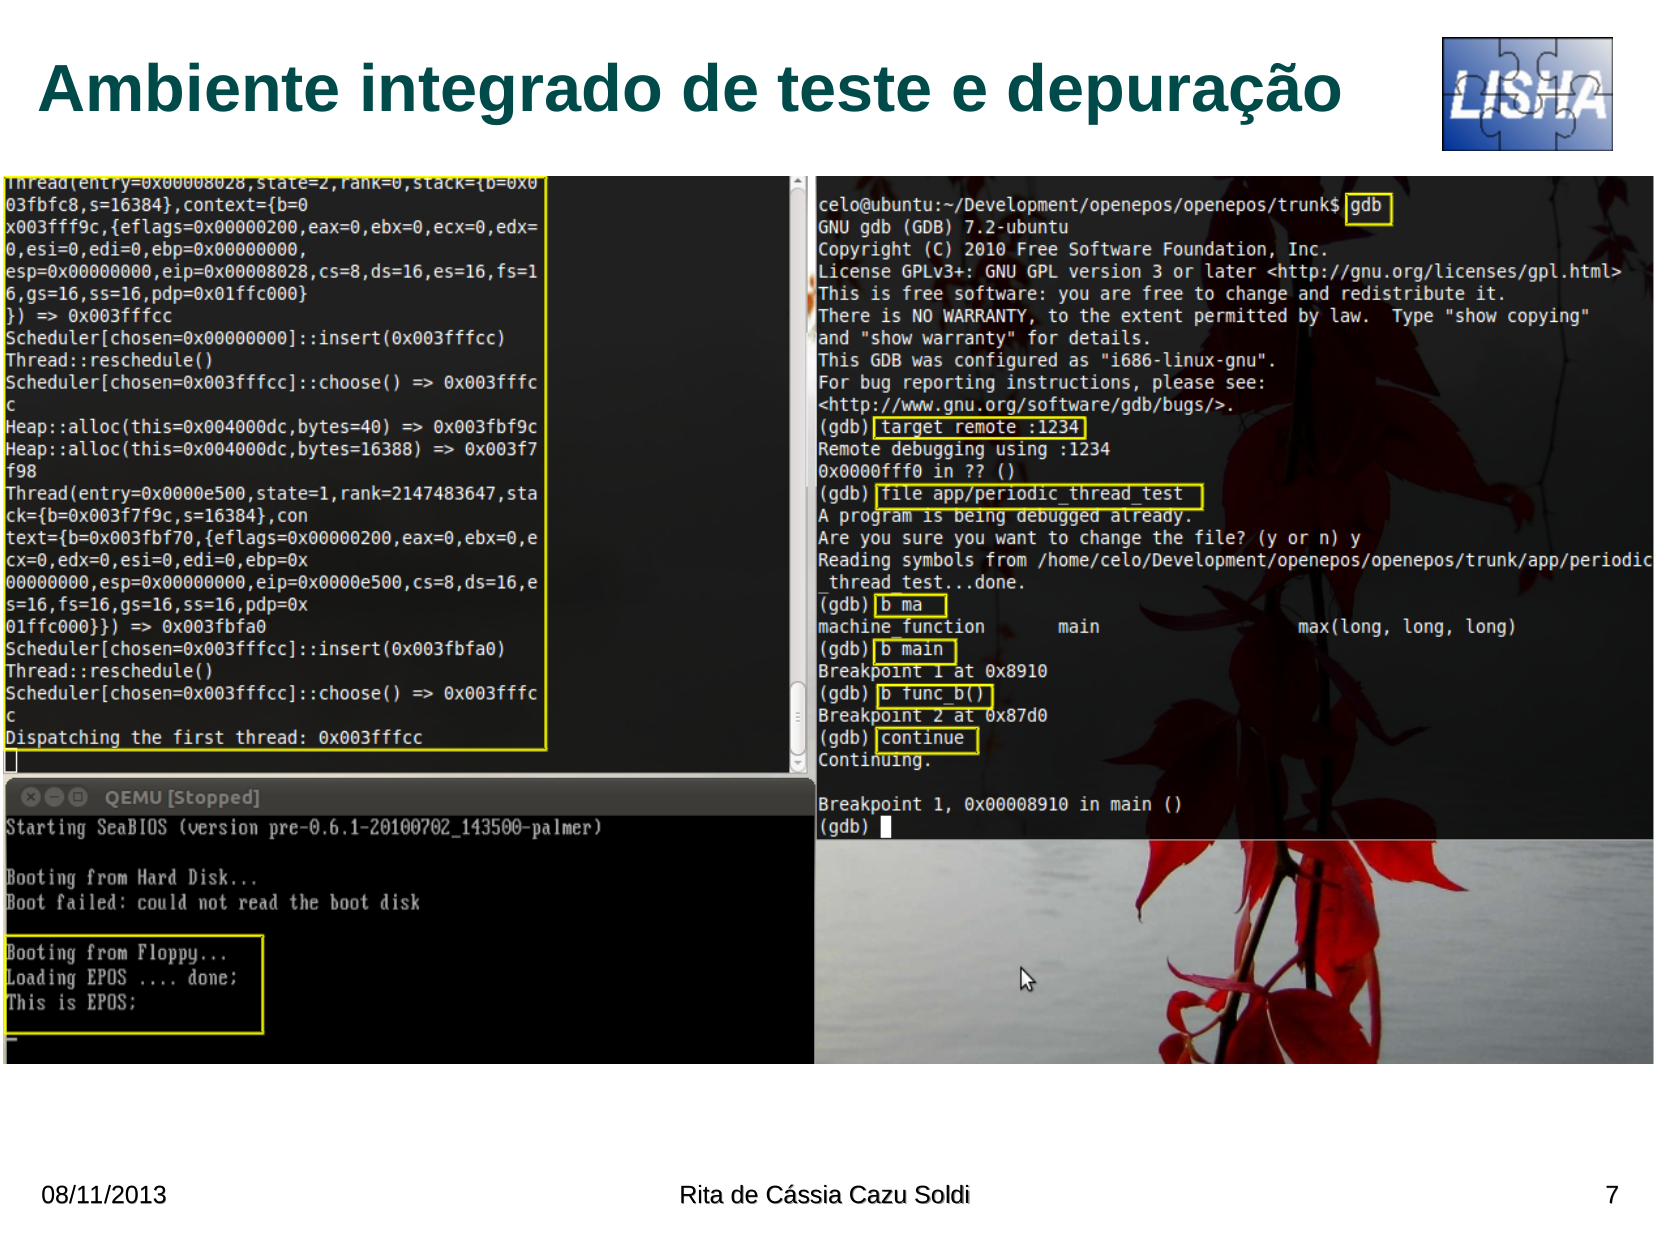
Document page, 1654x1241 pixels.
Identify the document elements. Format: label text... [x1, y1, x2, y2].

picture [1442, 37, 1613, 151]
title Ambiente integrado de teste e depuração [37, 37, 1426, 151]
picture [3, 176, 1654, 1064]
